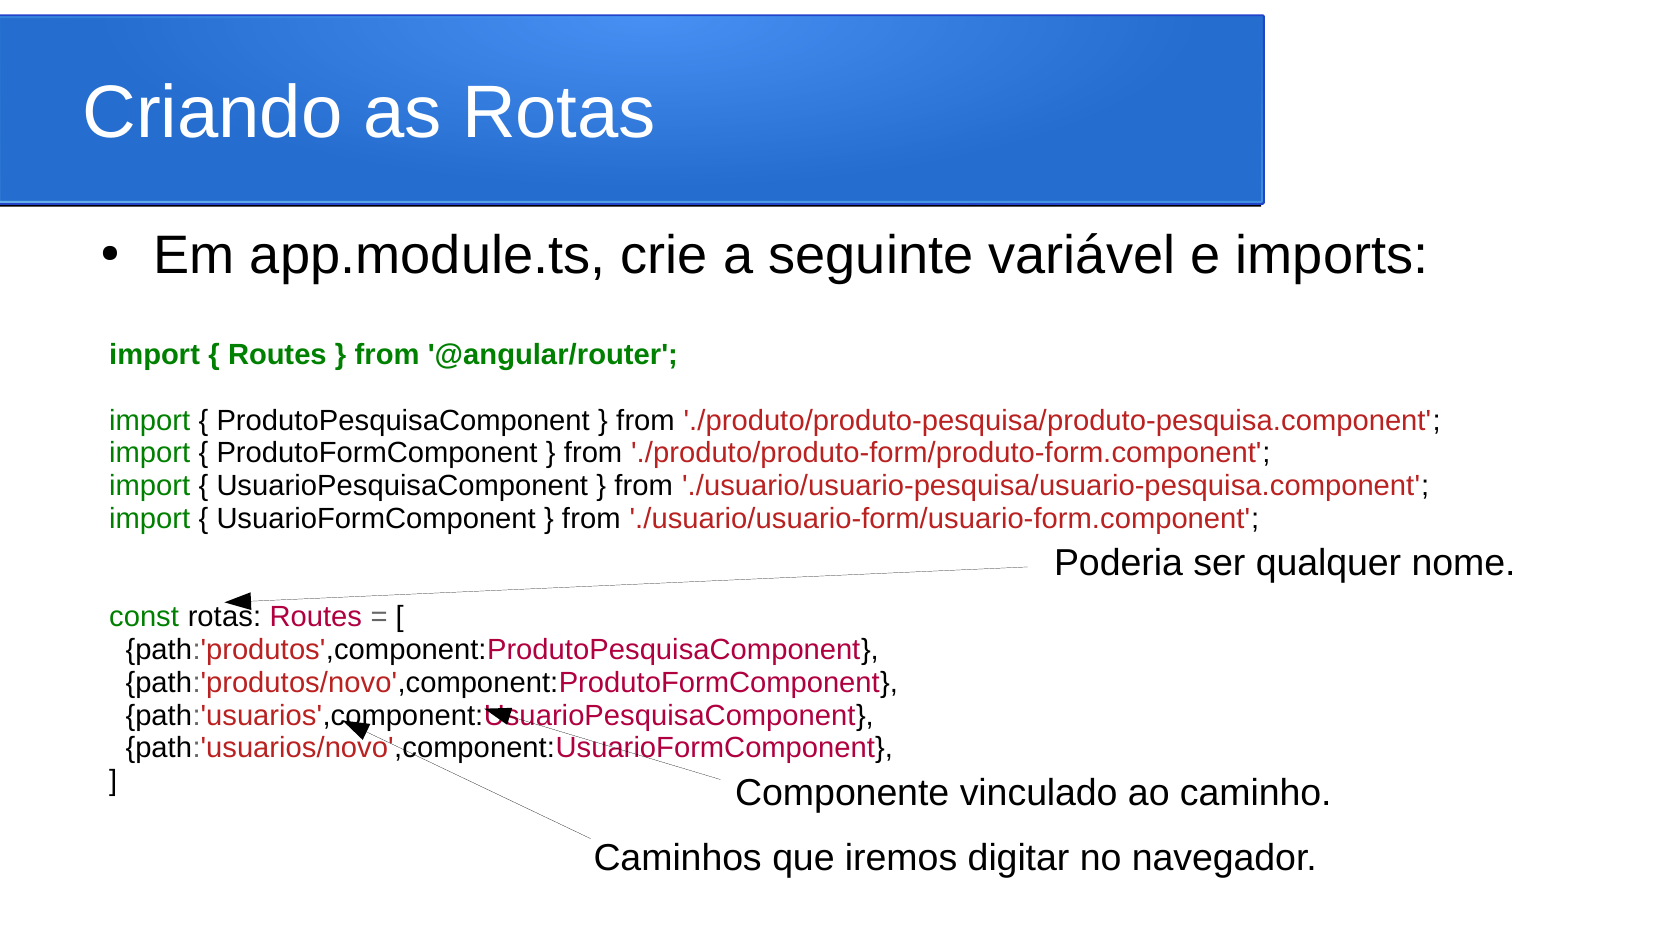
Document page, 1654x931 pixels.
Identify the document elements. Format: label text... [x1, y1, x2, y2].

text_box import { Routes } from '@angular/router'; import { ProdutoPesquisaComponent } from './produto/produto-pesquisa/produto-pesquisa.component'; import { ProdutoFormComponent } from './produto/produto-form/produto-form.component'; import { UsuarioPesquisaComponent } from './usuario/usuario-pesquisa/usuario-pesquisa.component'; import { UsuarioFormComponent } from './usuario/usuario-form/usuario-form.component'; const rotas: Routes = [ {path:'produtos',component:ProdutoPesquisaComponent}, {path:'produtos/novo',component:ProdutoFormComponent}, {path:'usuarios',component:UsuarioPesquisaComponent}, {path:'usuarios/novo',component:UsuarioFormComponent}, ] [94, 330, 1536, 838]
text_box Caminhos que iremos digitar no navegador. [578, 829, 1332, 886]
list Em app.module.ts, crie a seguinte variável e imports: [82, 224, 1571, 764]
text_box Poderia ser qualquer nome. [1039, 533, 1531, 591]
title Criando as Rotas [82, 35, 1235, 189]
text_box Componente vinculado ao caminho. [720, 763, 1347, 821]
